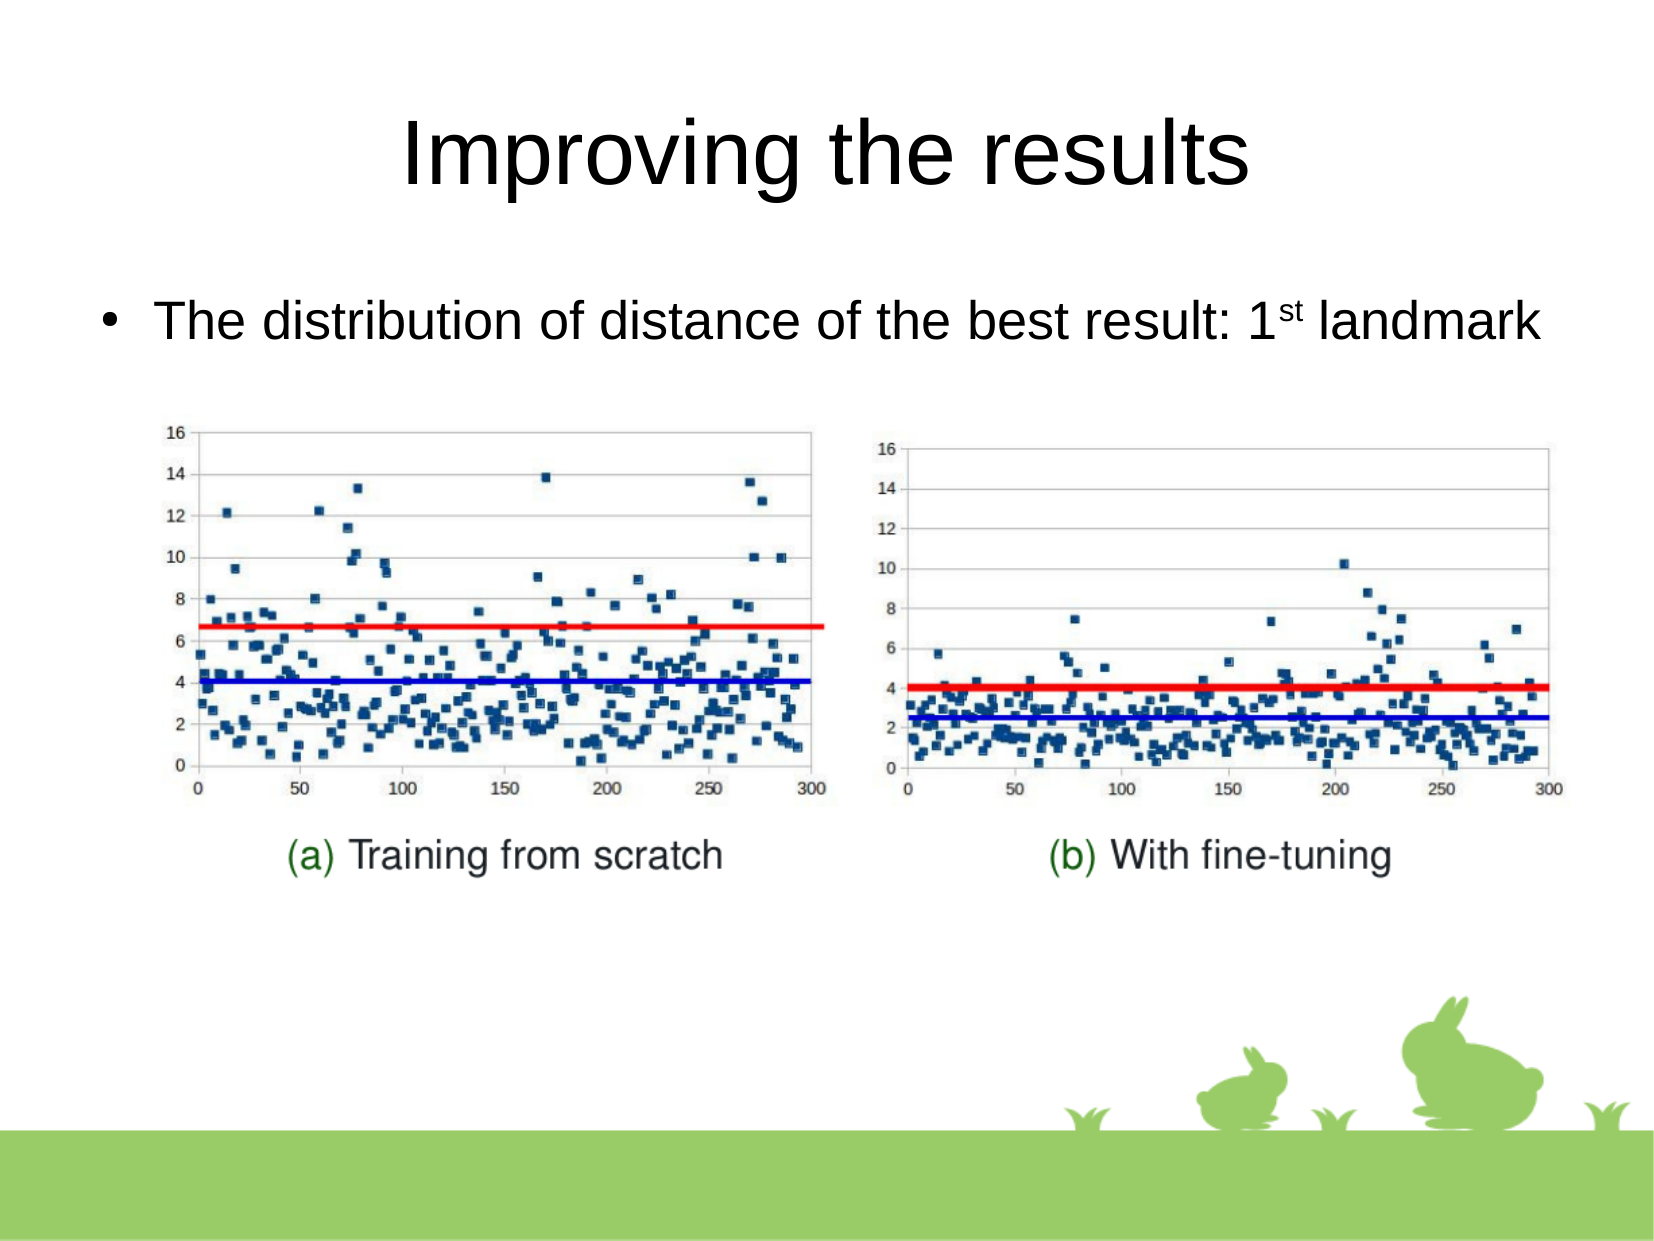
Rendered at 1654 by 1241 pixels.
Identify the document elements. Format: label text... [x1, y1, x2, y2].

list The distribution of distance of the best result: 1st landmark [82, 290, 1571, 1010]
picture [0, 0, 1654, 1241]
title Improving the results [82, 49, 1571, 257]
